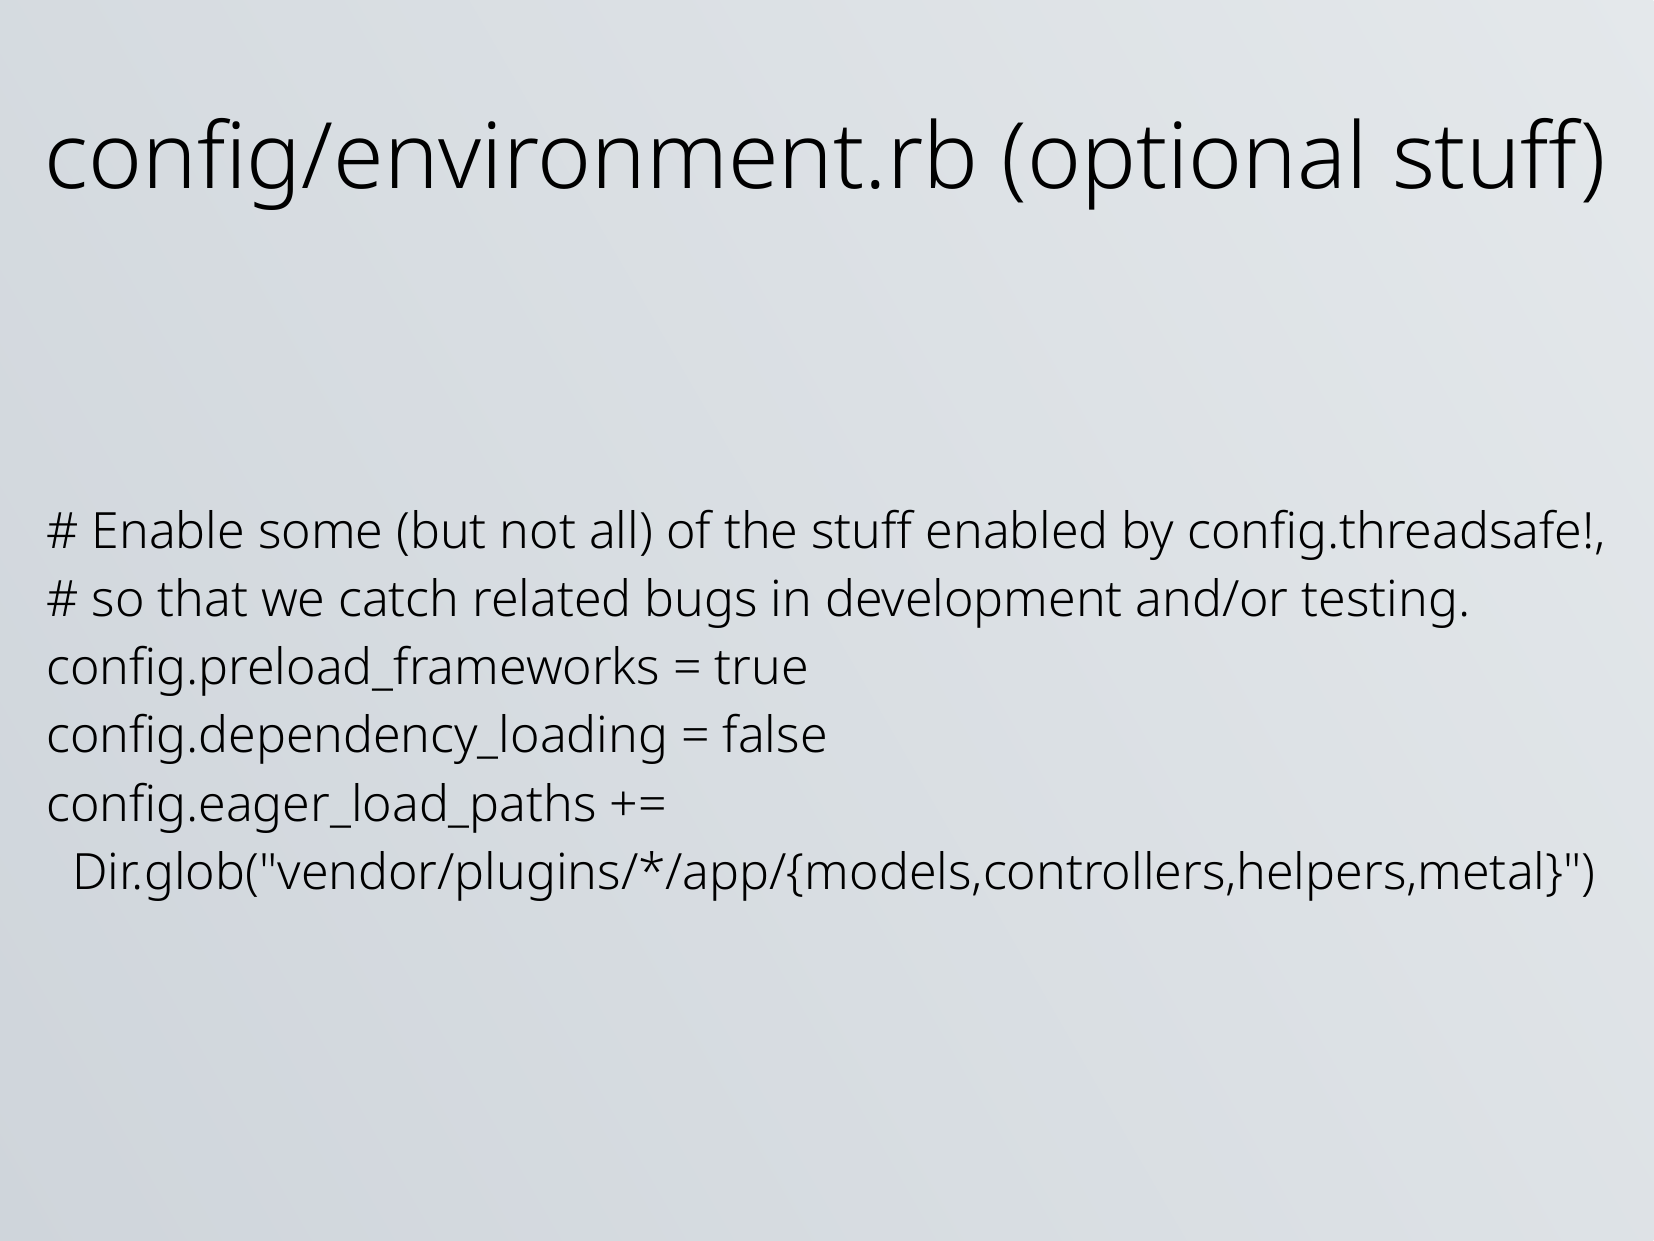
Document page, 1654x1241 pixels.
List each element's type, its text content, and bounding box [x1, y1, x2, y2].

title config/environment.rb (optional stuff) [154, 56, 1500, 250]
subtitle # Enable some (but not all) of the stuff enabled by config.threadsafe!, # so that we catch related bugs in development and/or testing. config.preload_frameworks = true config.dependency_loading = false config.eager_load_paths += Dir.glob("vendor/plugins/*/app/{models,controllers,helpers,metal}") [148, 297, 1505, 1102]
